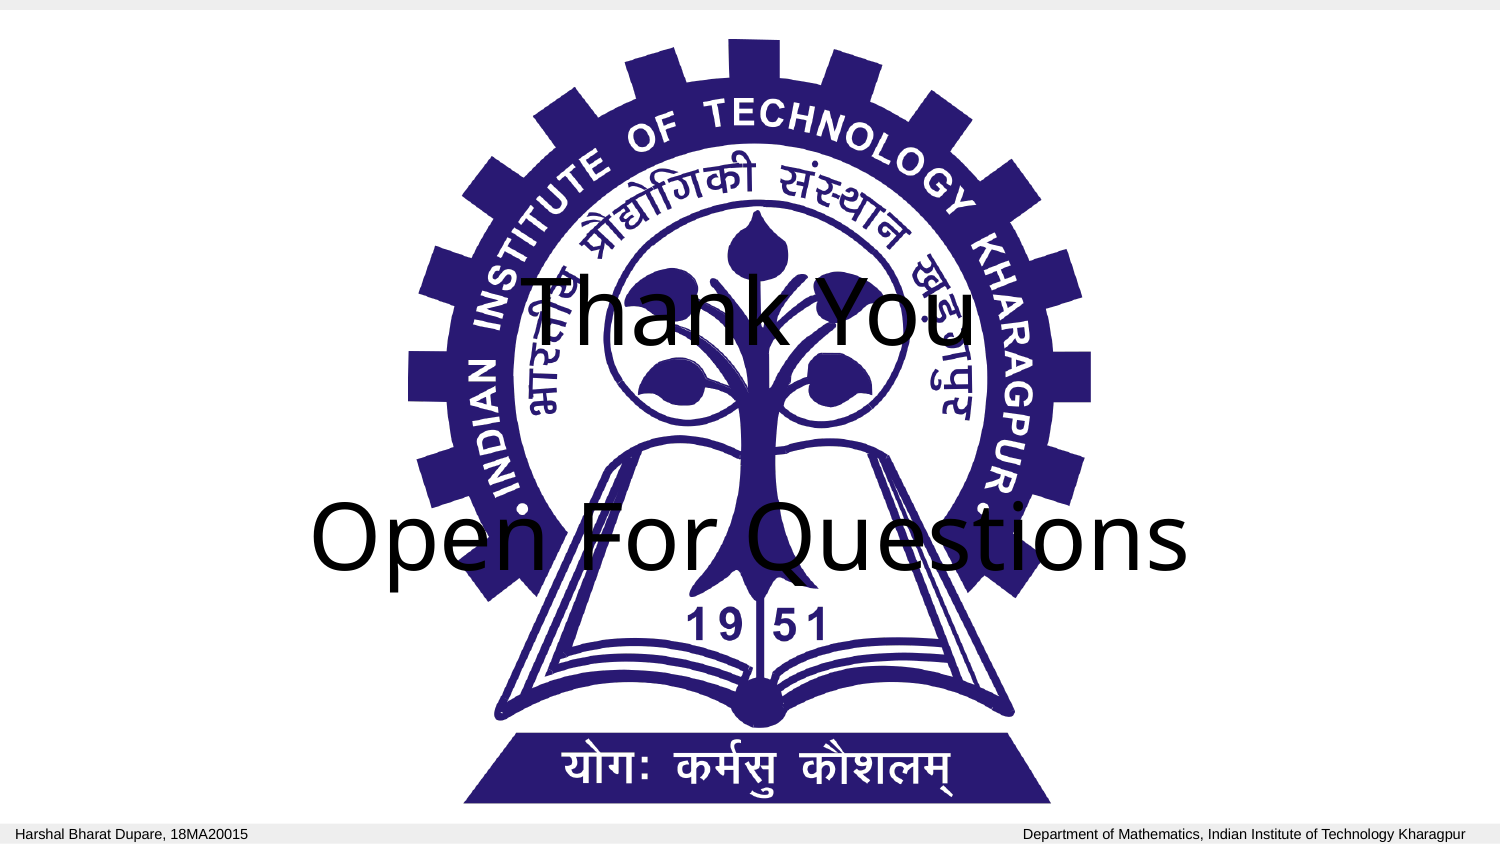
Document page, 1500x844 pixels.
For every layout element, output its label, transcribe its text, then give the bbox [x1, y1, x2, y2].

text_box Thank You Open For Questions [264, 236, 1236, 604]
text_box Harshal Bharat Dupare, 18MA20015 Department of Mathematics, Indian Institute of Technology Kharagpur [0, 823, 1500, 844]
picture [408, 39, 1092, 236]
text_box [0, 0, 1500, 10]
picture [408, 604, 1092, 804]
